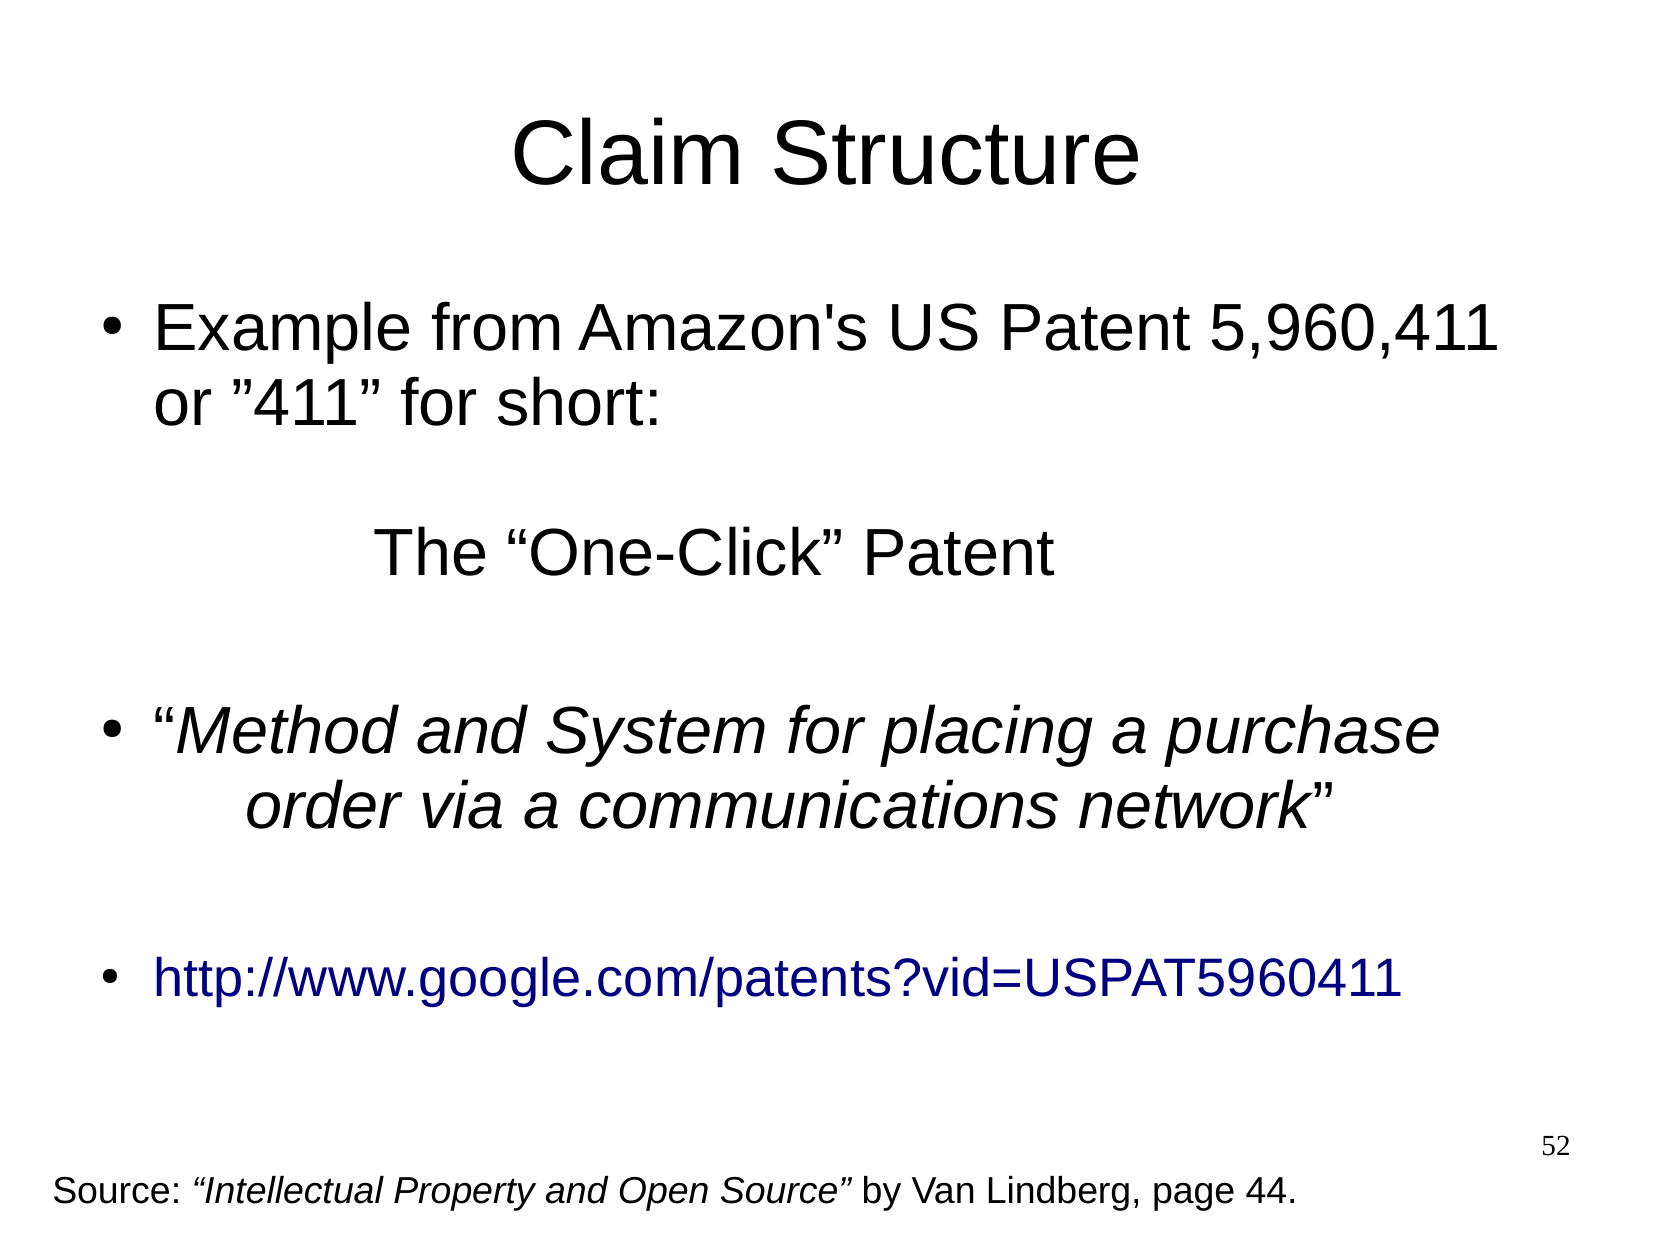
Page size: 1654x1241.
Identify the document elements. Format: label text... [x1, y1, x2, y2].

list Example from Amazon's US Patent 5,960,411 or ”411” for short: The “One-Click” Patent “Method and System for placing a purchase order via a communications network” http://www.google.com/patents?vid=USPAT5960411 [82, 290, 1571, 1094]
title Claim Structure [82, 56, 1571, 250]
text_box Source: “Intellectual Property and Open Source” by Van Lindberg, page 44. [37, 1162, 1613, 1220]
